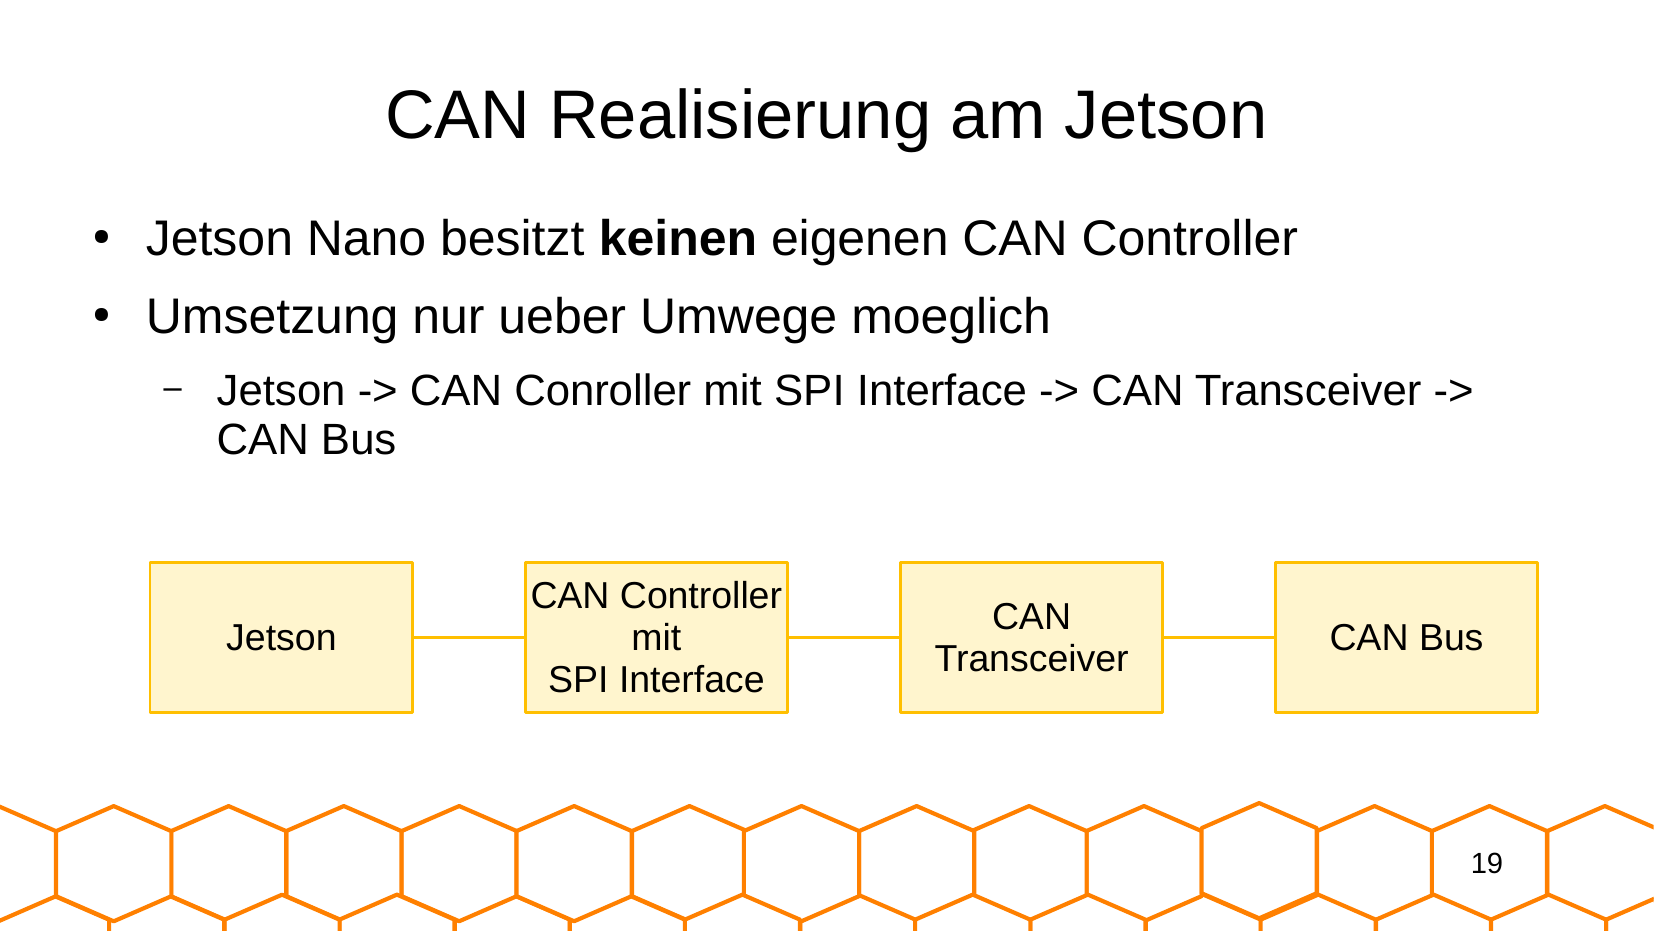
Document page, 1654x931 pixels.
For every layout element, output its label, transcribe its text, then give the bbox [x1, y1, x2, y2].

text_box CAN Bus [1275, 562, 1538, 713]
text_box CAN Transceiver [900, 562, 1163, 713]
list Jetson Nano besitzt keinen eigenen CAN Controller Umsetzung nur ueber Umwege moeglich Jetson -> CAN Conroller mit SPI Interface -> CAN Transceiver -> CAN Bus [75, 210, 1564, 751]
text_box CAN Controller mit SPI Interface [525, 562, 788, 713]
title CAN Realisierung am Jetson [82, 36, 1571, 193]
text_box Jetson [150, 562, 413, 713]
